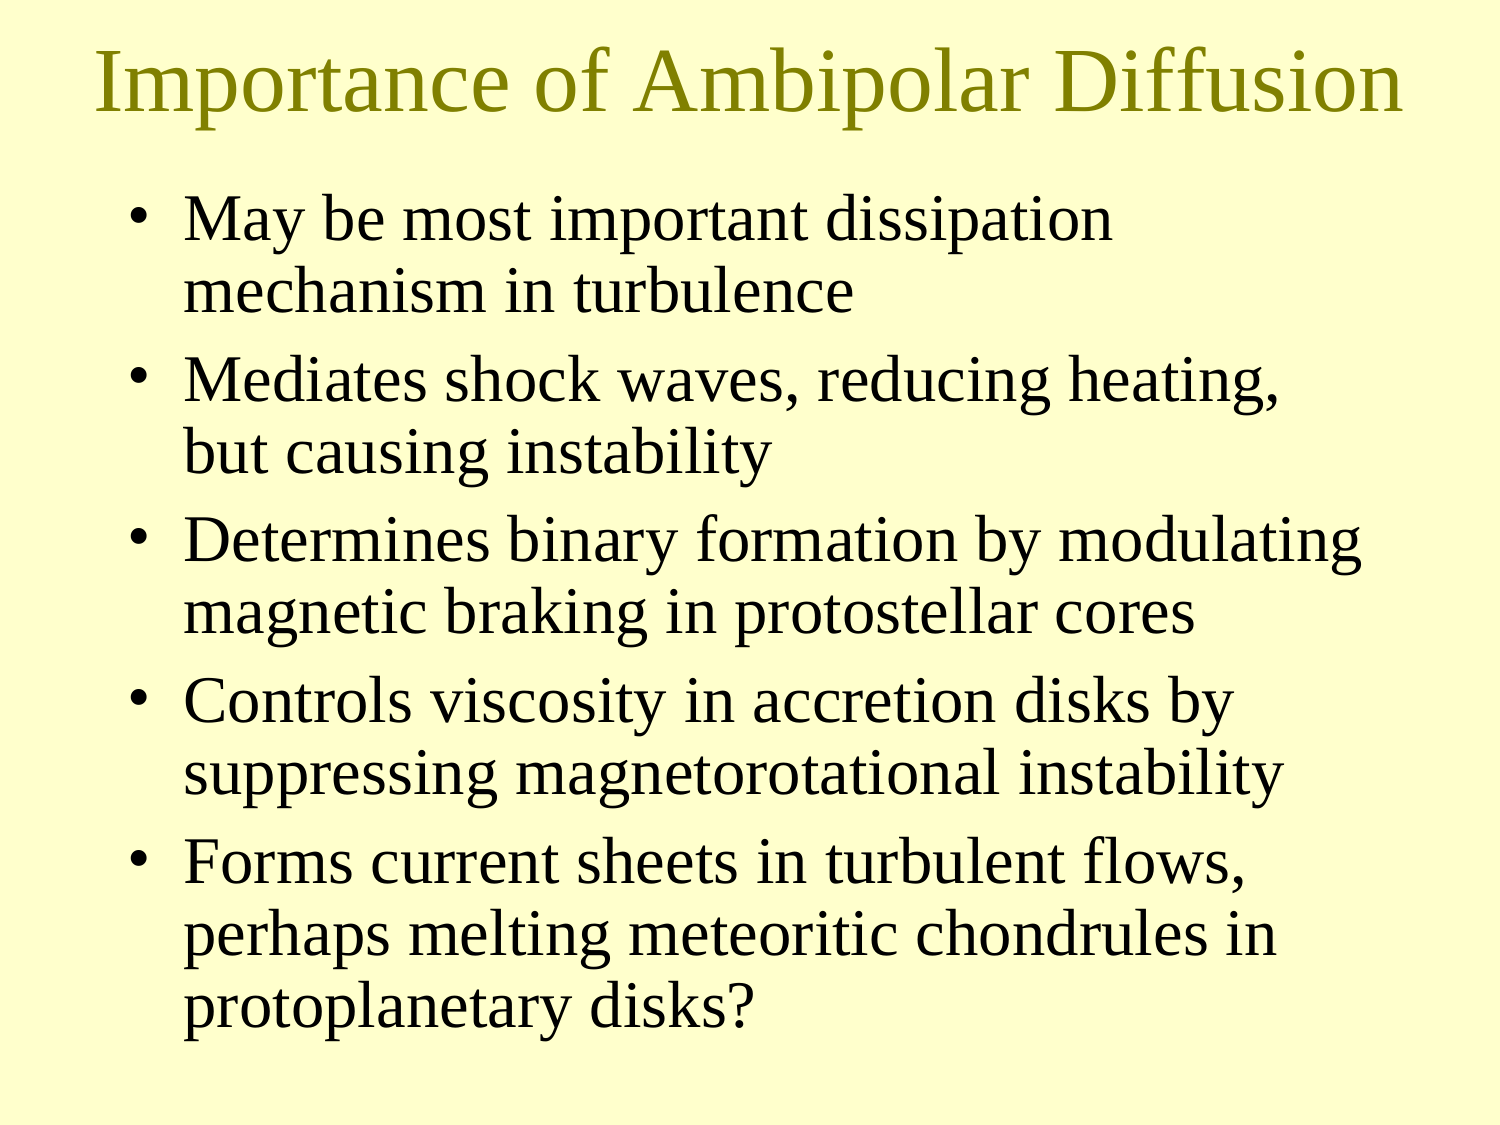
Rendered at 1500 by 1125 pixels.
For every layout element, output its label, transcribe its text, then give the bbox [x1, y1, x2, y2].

list May be most important dissipation mechanism in turbulence Mediates shock waves, reducing heating, but causing instability Determines binary formation by modulating magnetic braking in protostellar cores Controls viscosity in accretion disks by suppressing magnetorotational instability Forms current sheets in turbulent flows, perhaps melting meteoritic chondrules in protoplanetary disks? [112, 174, 1388, 1050]
title Importance of Ambipolar Diffusion [50, 0, 1450, 150]
